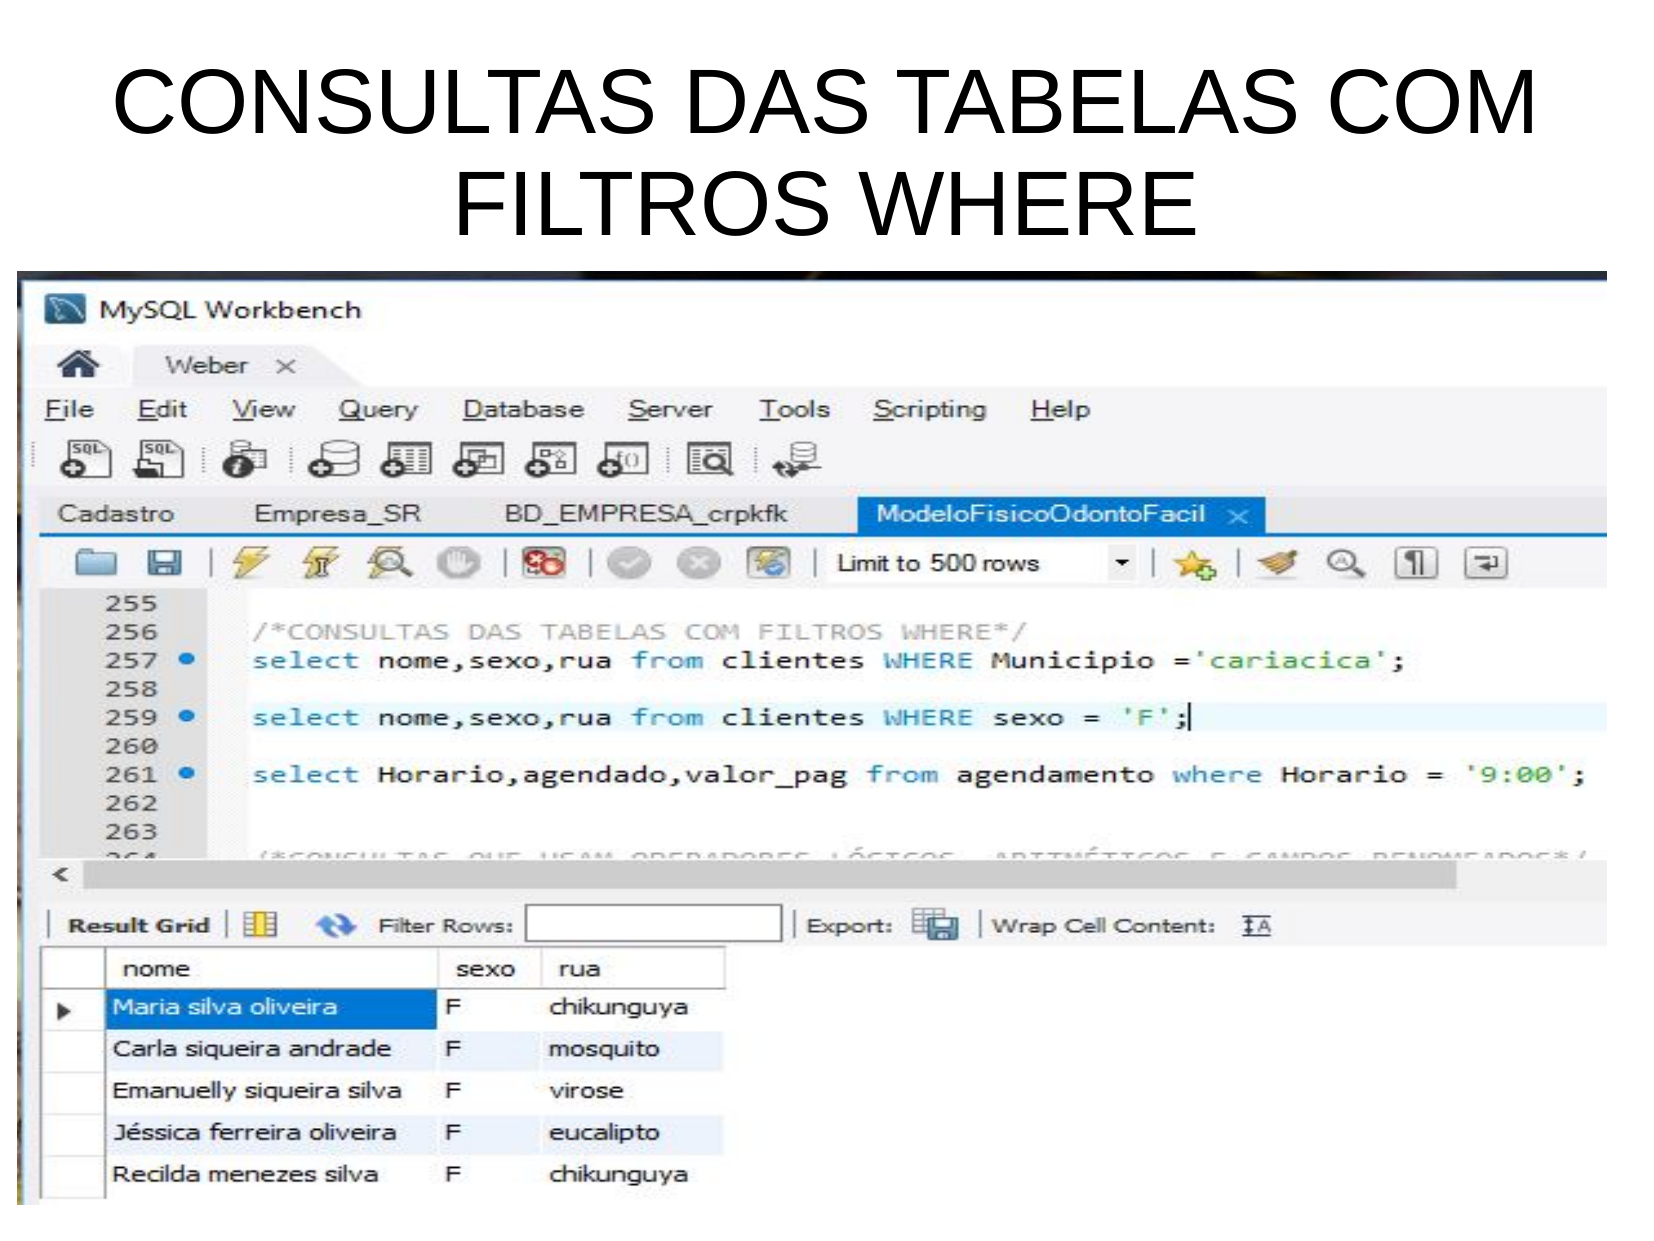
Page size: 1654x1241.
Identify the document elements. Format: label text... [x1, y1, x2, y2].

title CONSULTAS DAS TABELAS COM FILTROS WHERE [82, 49, 1571, 257]
picture [17, 271, 1607, 1205]
